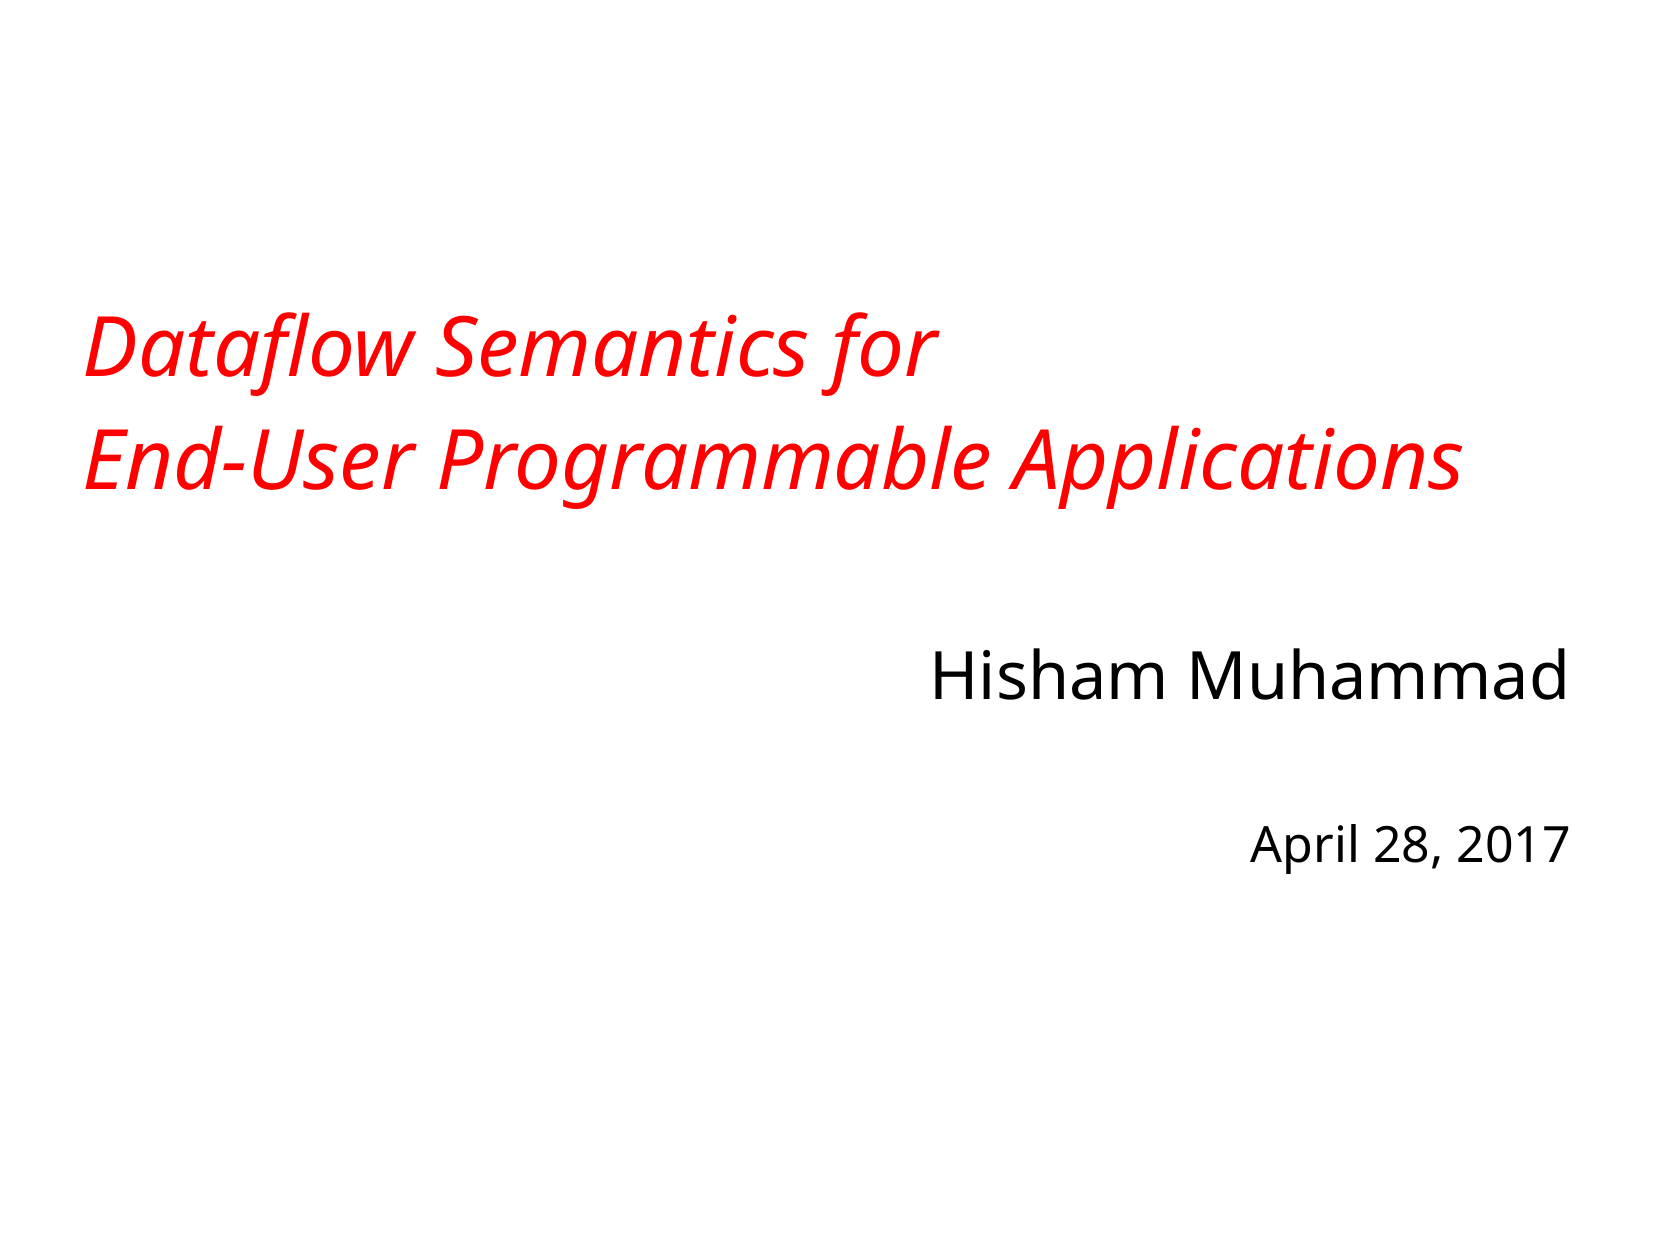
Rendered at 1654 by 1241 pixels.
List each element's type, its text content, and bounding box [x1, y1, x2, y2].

subtitle Dataflow Semantics for End-User Programmable Applications Hisham Muhammad April 28, 2017 [82, 102, 1571, 1063]
